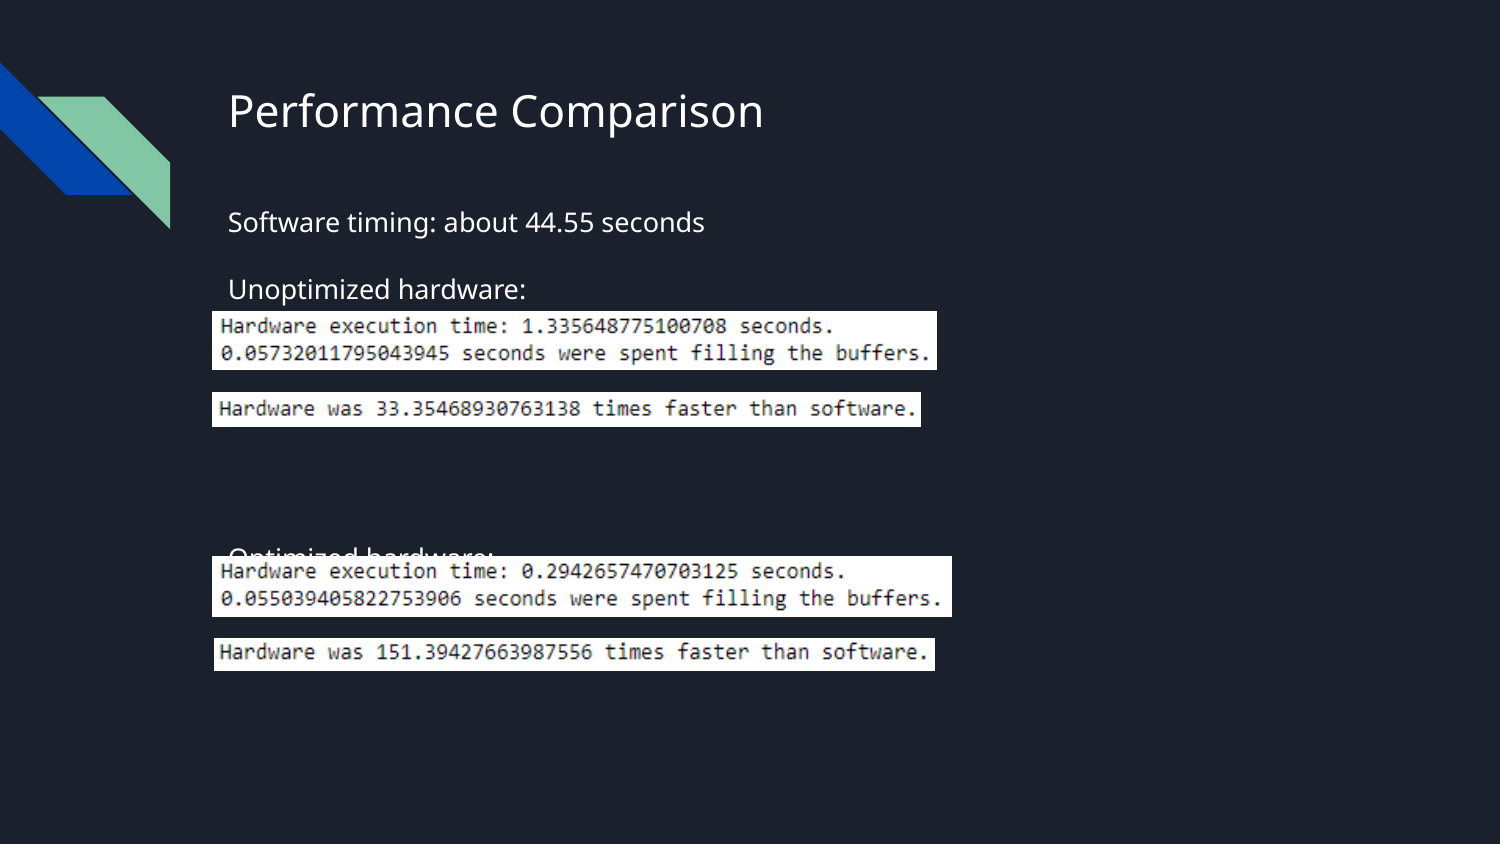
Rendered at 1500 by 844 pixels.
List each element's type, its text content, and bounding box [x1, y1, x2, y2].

list Software timing: about 44.55 seconds Unoptimized hardware: Optimized hardware: [212, 183, 1368, 661]
picture [212, 392, 921, 427]
picture [212, 556, 952, 617]
picture [214, 638, 935, 671]
picture [212, 311, 937, 370]
title Performance Comparison [212, 64, 1368, 156]
